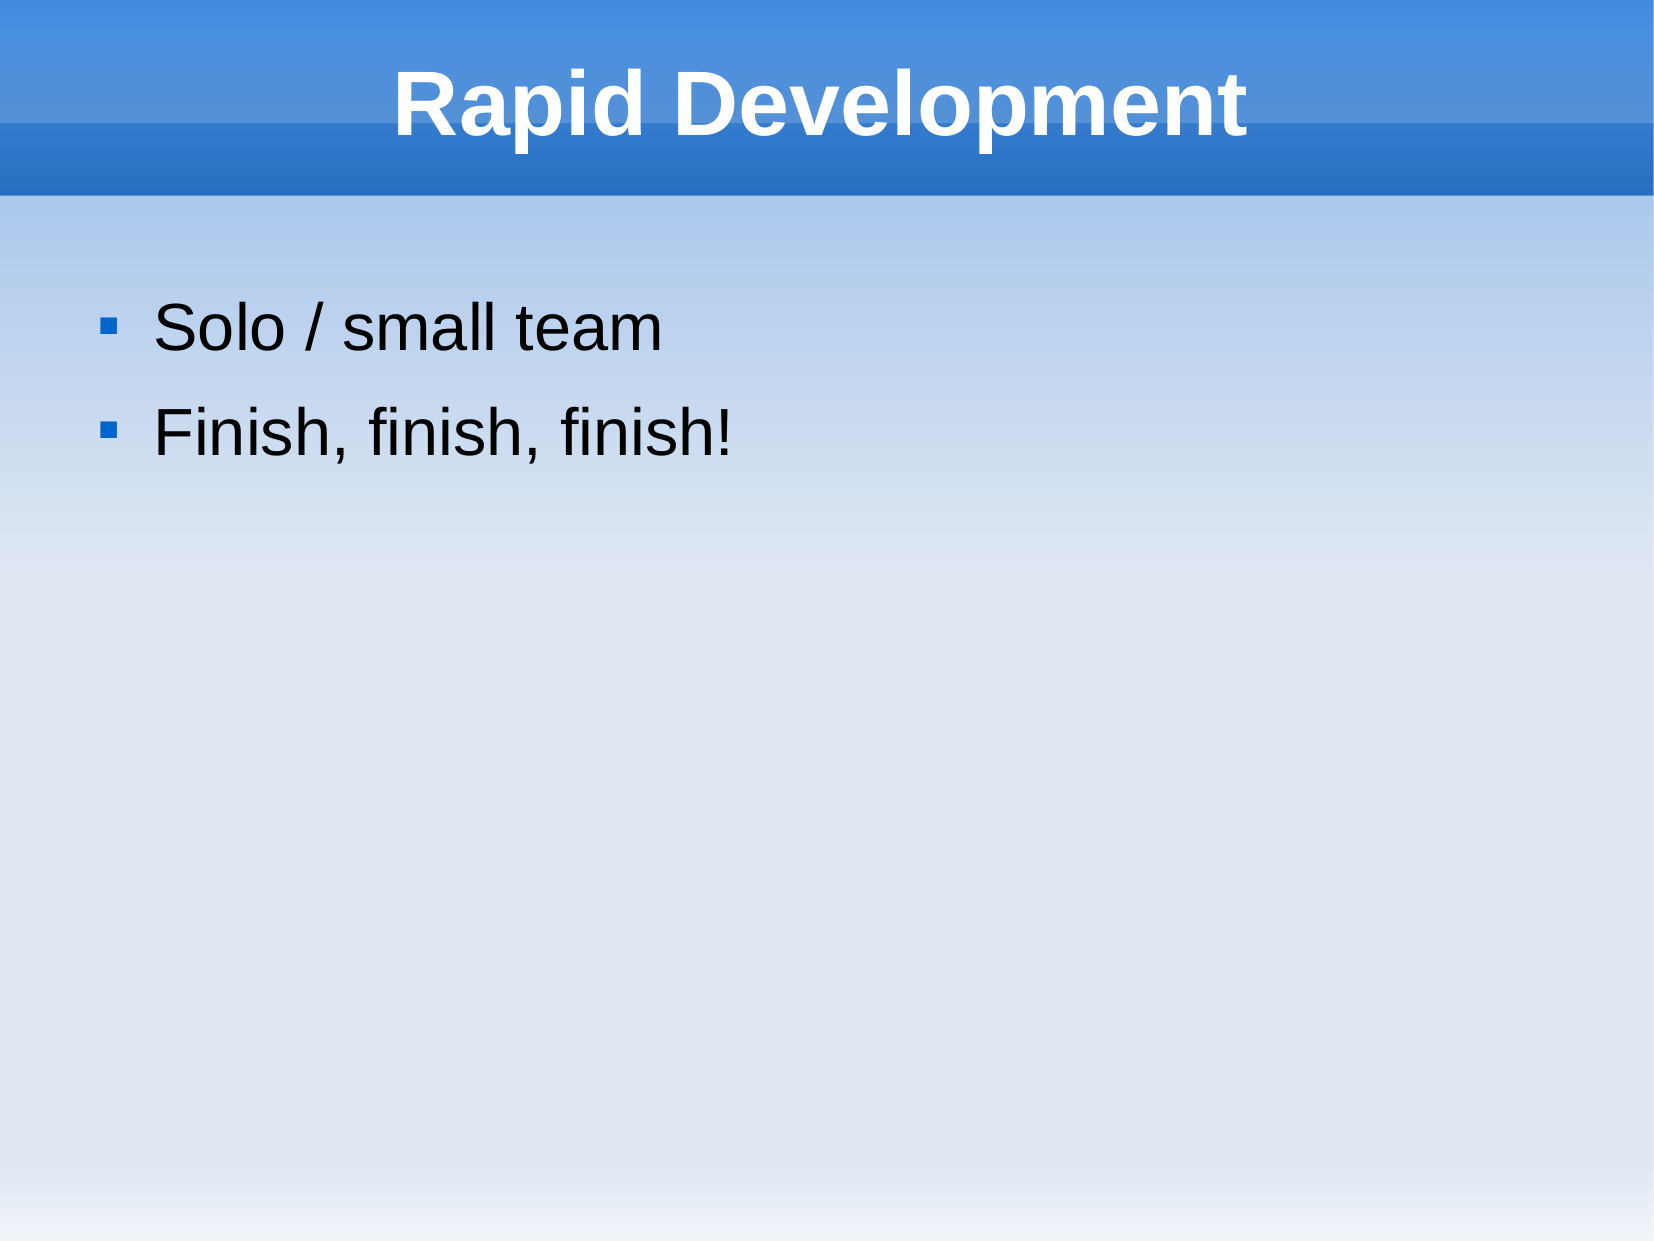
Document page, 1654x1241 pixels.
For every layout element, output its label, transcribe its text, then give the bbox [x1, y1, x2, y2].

title Rapid Development [76, 7, 1565, 200]
picture [0, 0, 1654, 1241]
list Solo / small team Finish, finish, finish! [82, 290, 1571, 1094]
